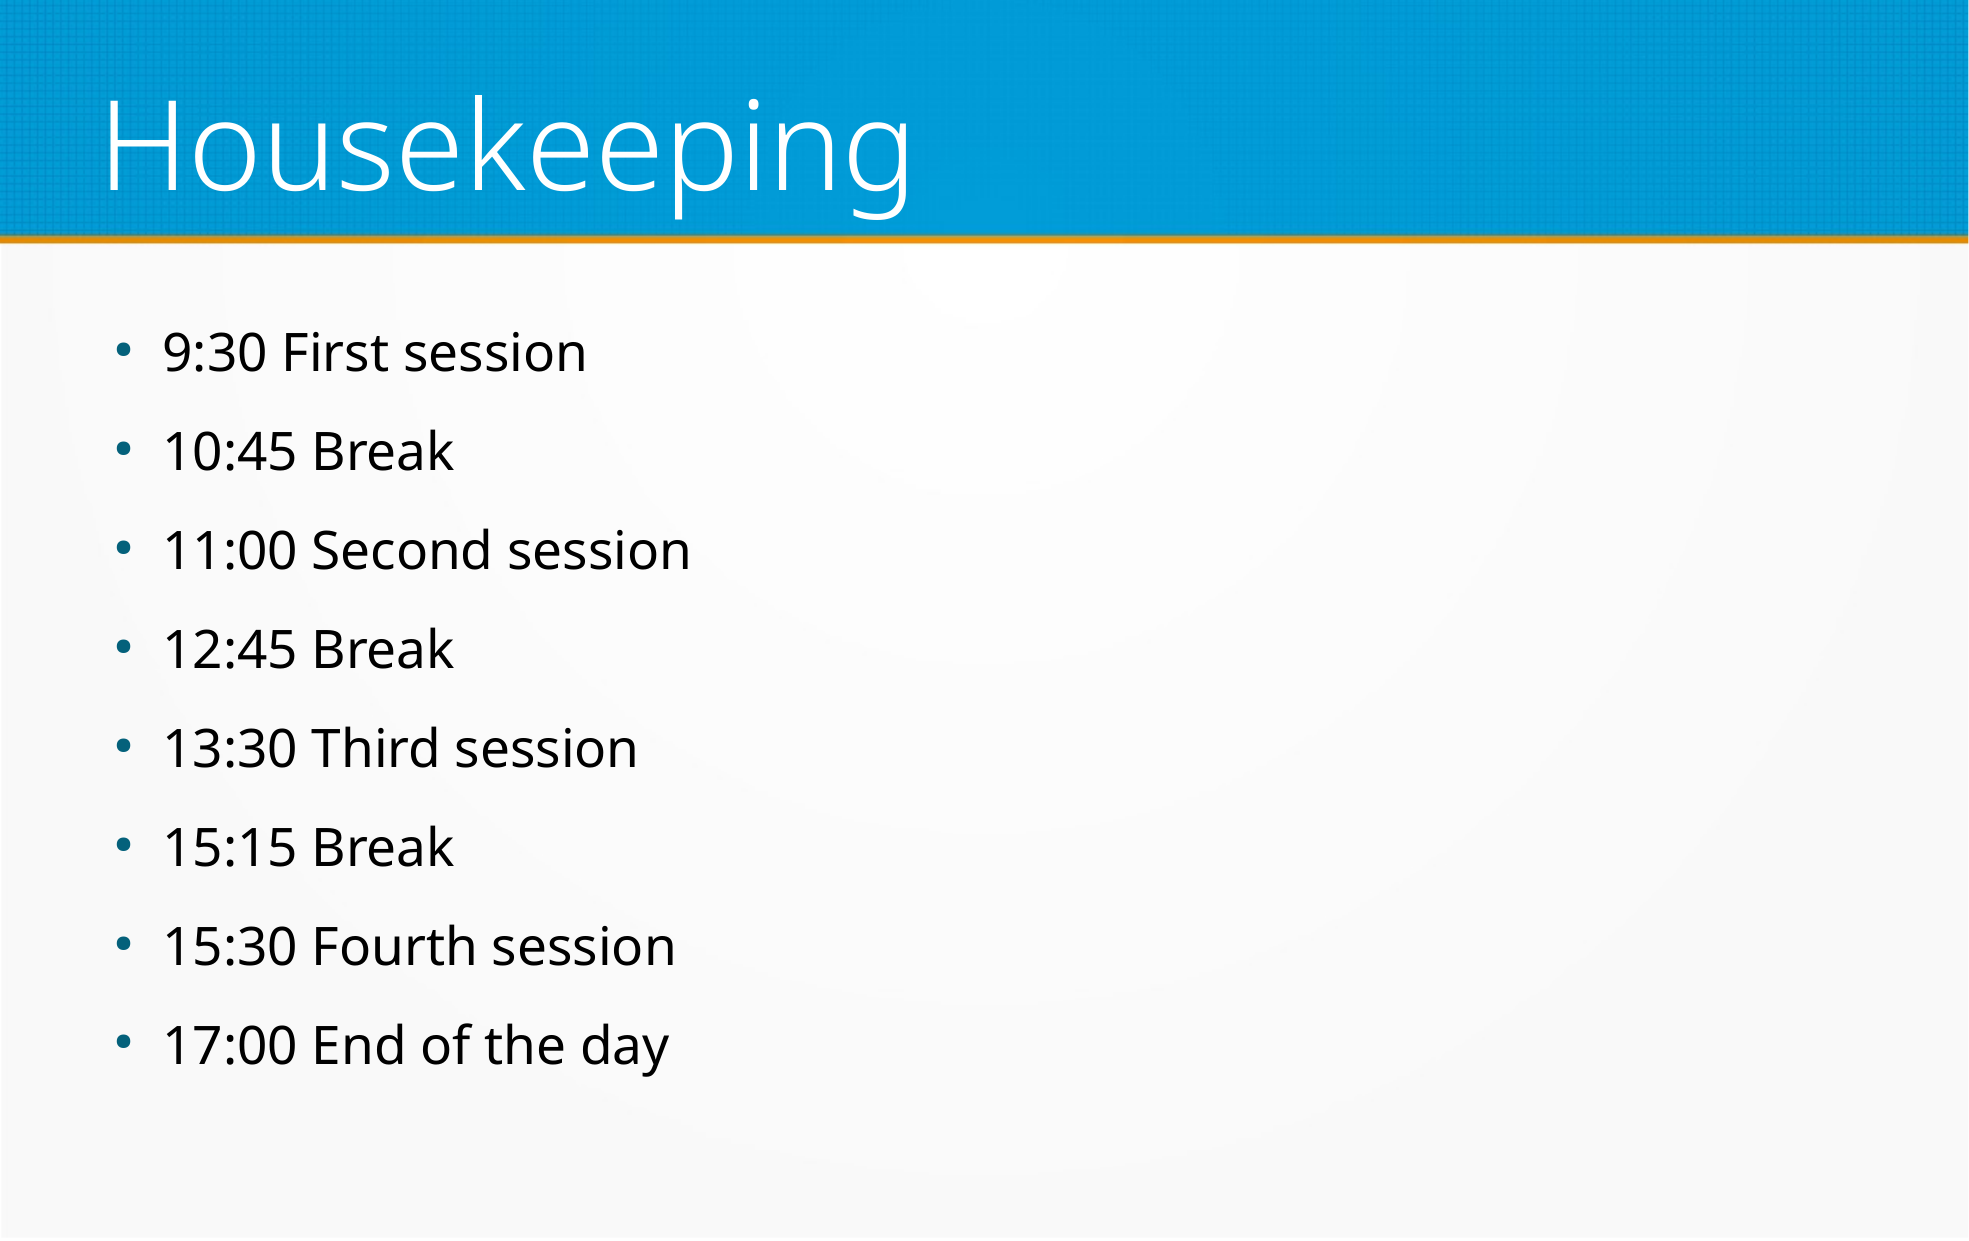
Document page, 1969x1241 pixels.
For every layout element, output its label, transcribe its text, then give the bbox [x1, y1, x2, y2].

list 9:30 First session 10:45 Break 11:00 Second session 12:45 Break 13:30 Third session 15:15 Break 15:30 Fourth session 17:00 End of the day [98, 315, 1861, 1081]
title Housekeeping [98, 19, 1870, 227]
picture [0, 233, 1969, 1241]
